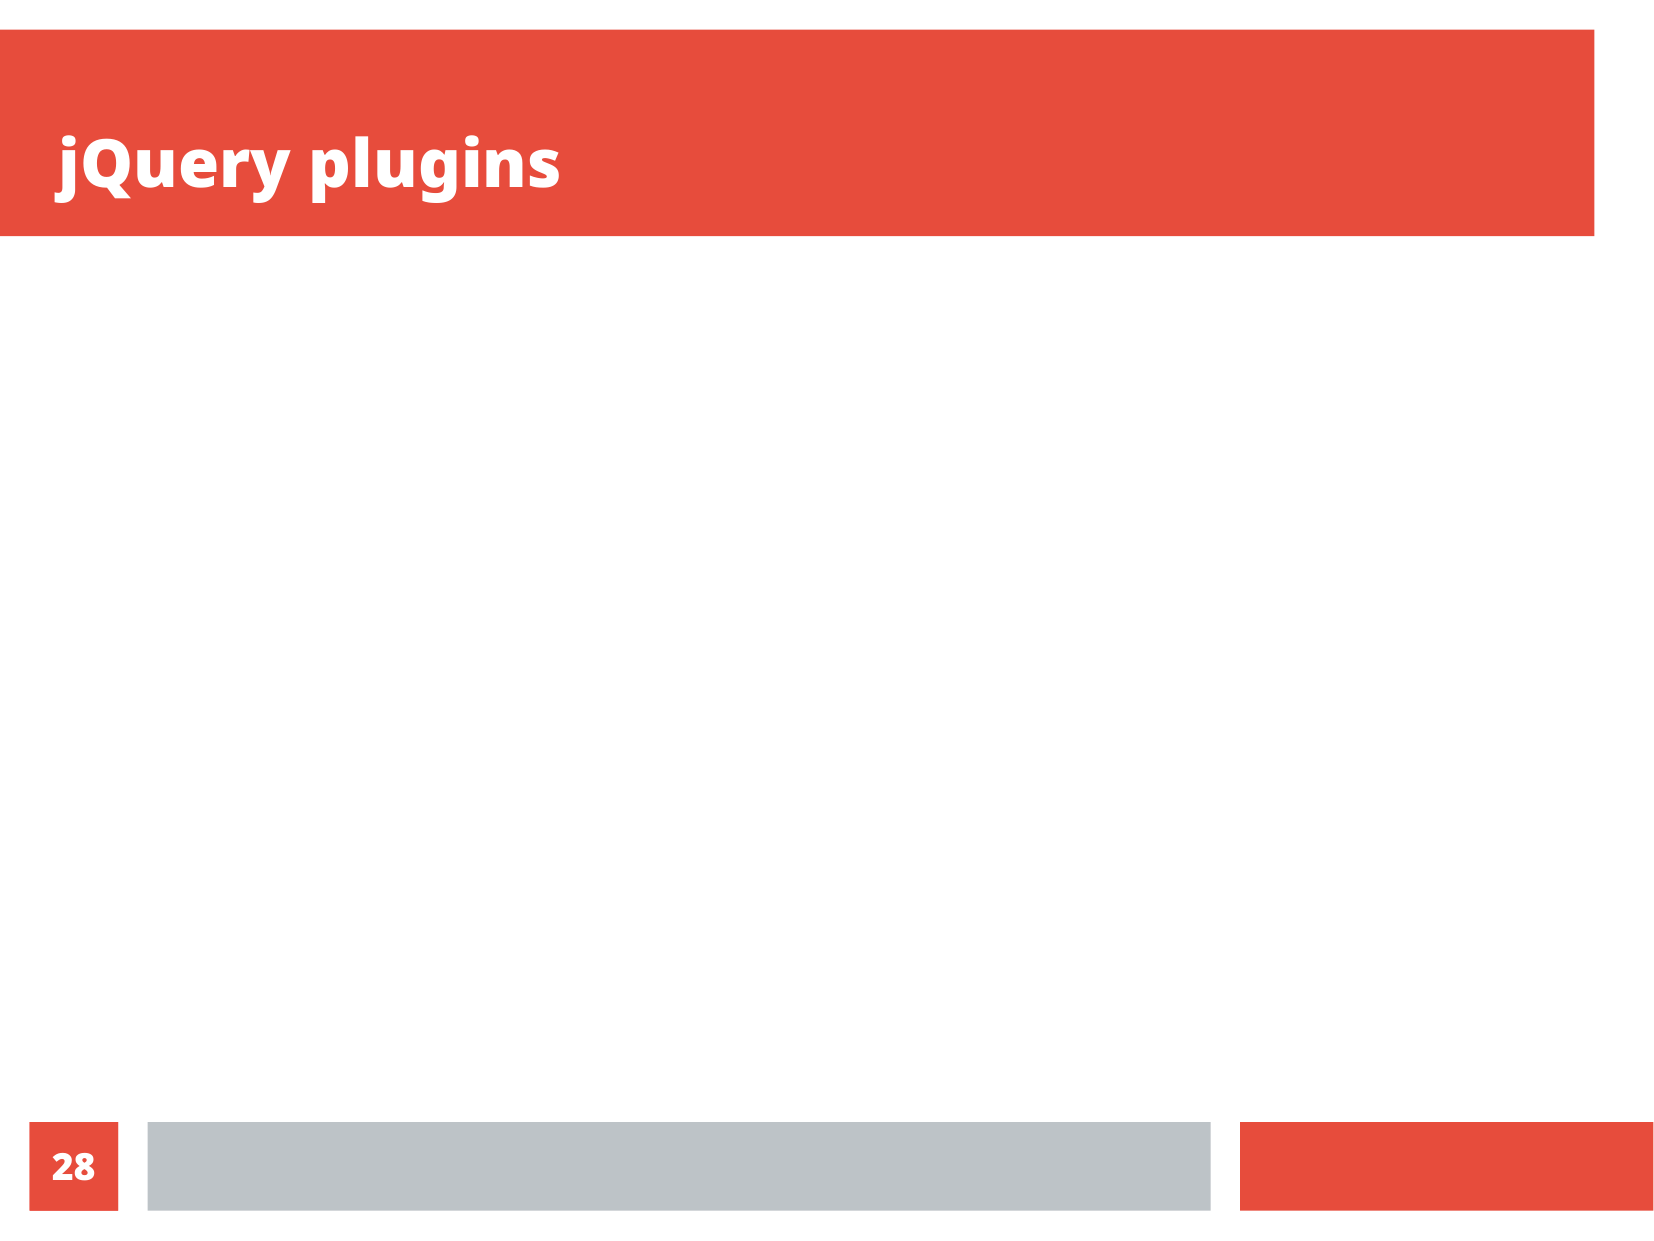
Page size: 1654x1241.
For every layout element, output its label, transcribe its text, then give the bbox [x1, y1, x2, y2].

title jQuery plugins [59, 59, 1595, 207]
